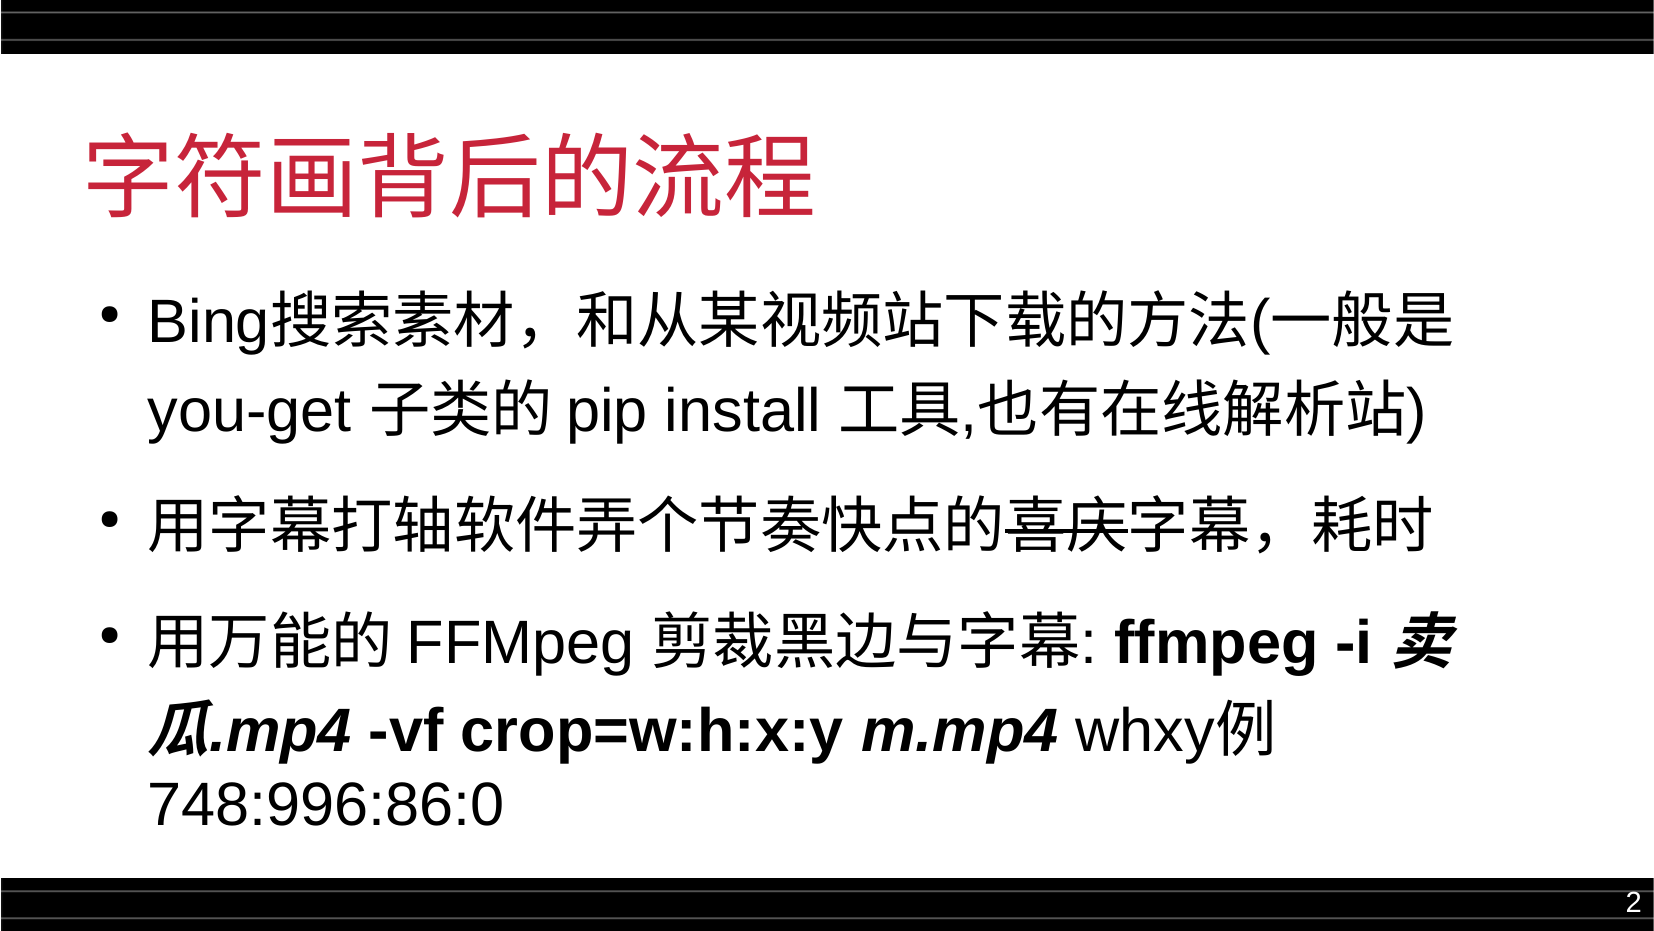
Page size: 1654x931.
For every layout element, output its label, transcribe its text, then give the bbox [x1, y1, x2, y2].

picture [1, 0, 1654, 54]
title 字符画背后的流程 [82, 92, 1571, 249]
picture [1, 878, 1654, 931]
list Bing搜索素材，和从某视频站下载的方法(一般是 you-get 子类的 pip install 工具,也有在线解析站) 用字幕打轴软件弄个节奏快点的喜庆字幕，耗时 用万能的 FFMpeg 剪裁黑边与字幕: ffmpeg -i 卖瓜.mp4 -vf crop=w:h:x:y m.mp4 whxy例 748:996:86:0 [82, 271, 1571, 851]
